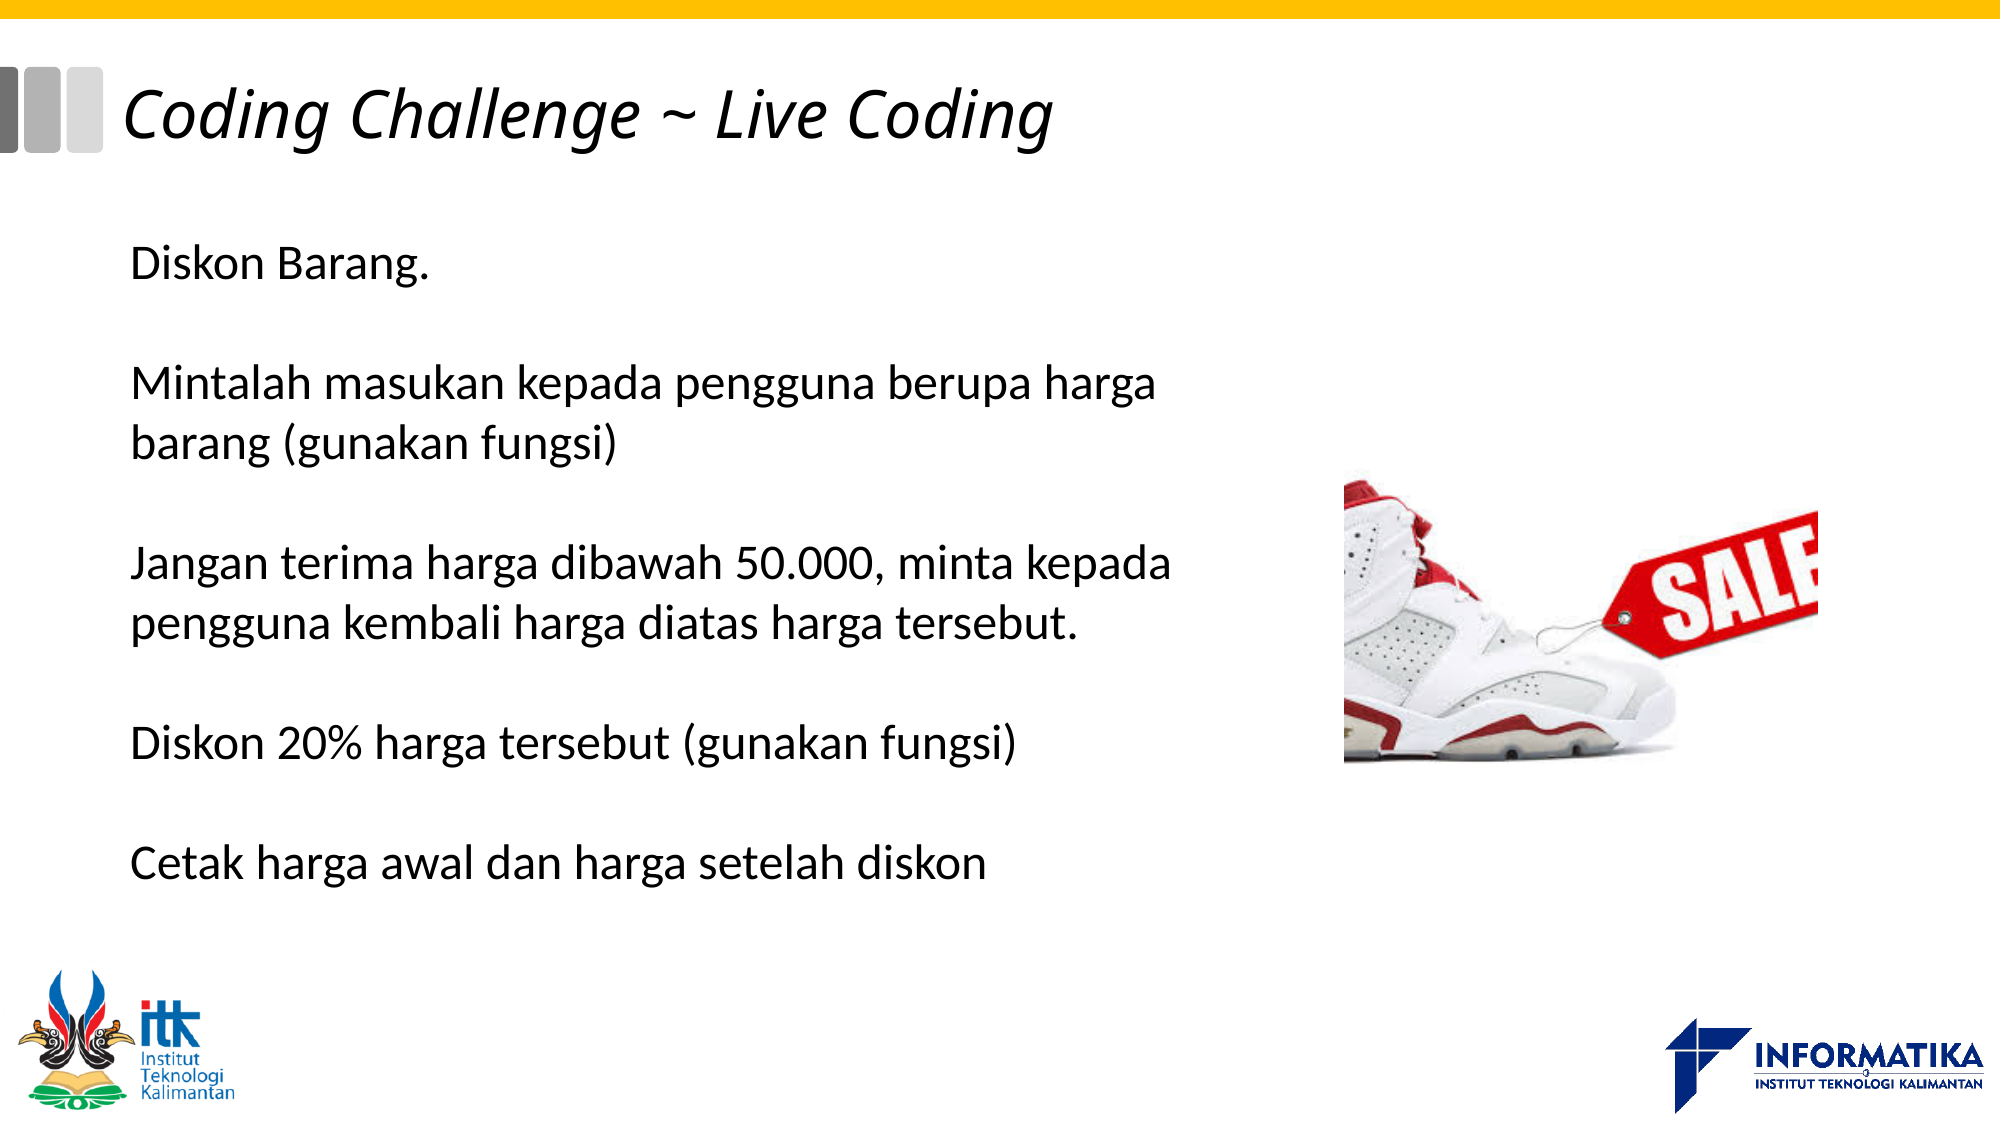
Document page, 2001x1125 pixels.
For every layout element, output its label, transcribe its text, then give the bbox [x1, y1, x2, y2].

text_box [0, 0, 2000, 19]
text_box Diskon Barang. Mintalah masukan kepada pengguna berupa harga barang (gunakan fungsi) Jangan terima harga dibawah 50.000, minta kepada pengguna kembali harga diatas harga tersebut. Diskon 20% harga tersebut (gunakan fungsi) Cetak harga awal dan harga setelah diskon [115, 222, 1324, 898]
title Coding Challenge ~ Live Coding [101, 61, 1827, 180]
picture [1344, 469, 1818, 767]
picture [0, 935, 253, 1125]
picture [1664, 1017, 1984, 1114]
